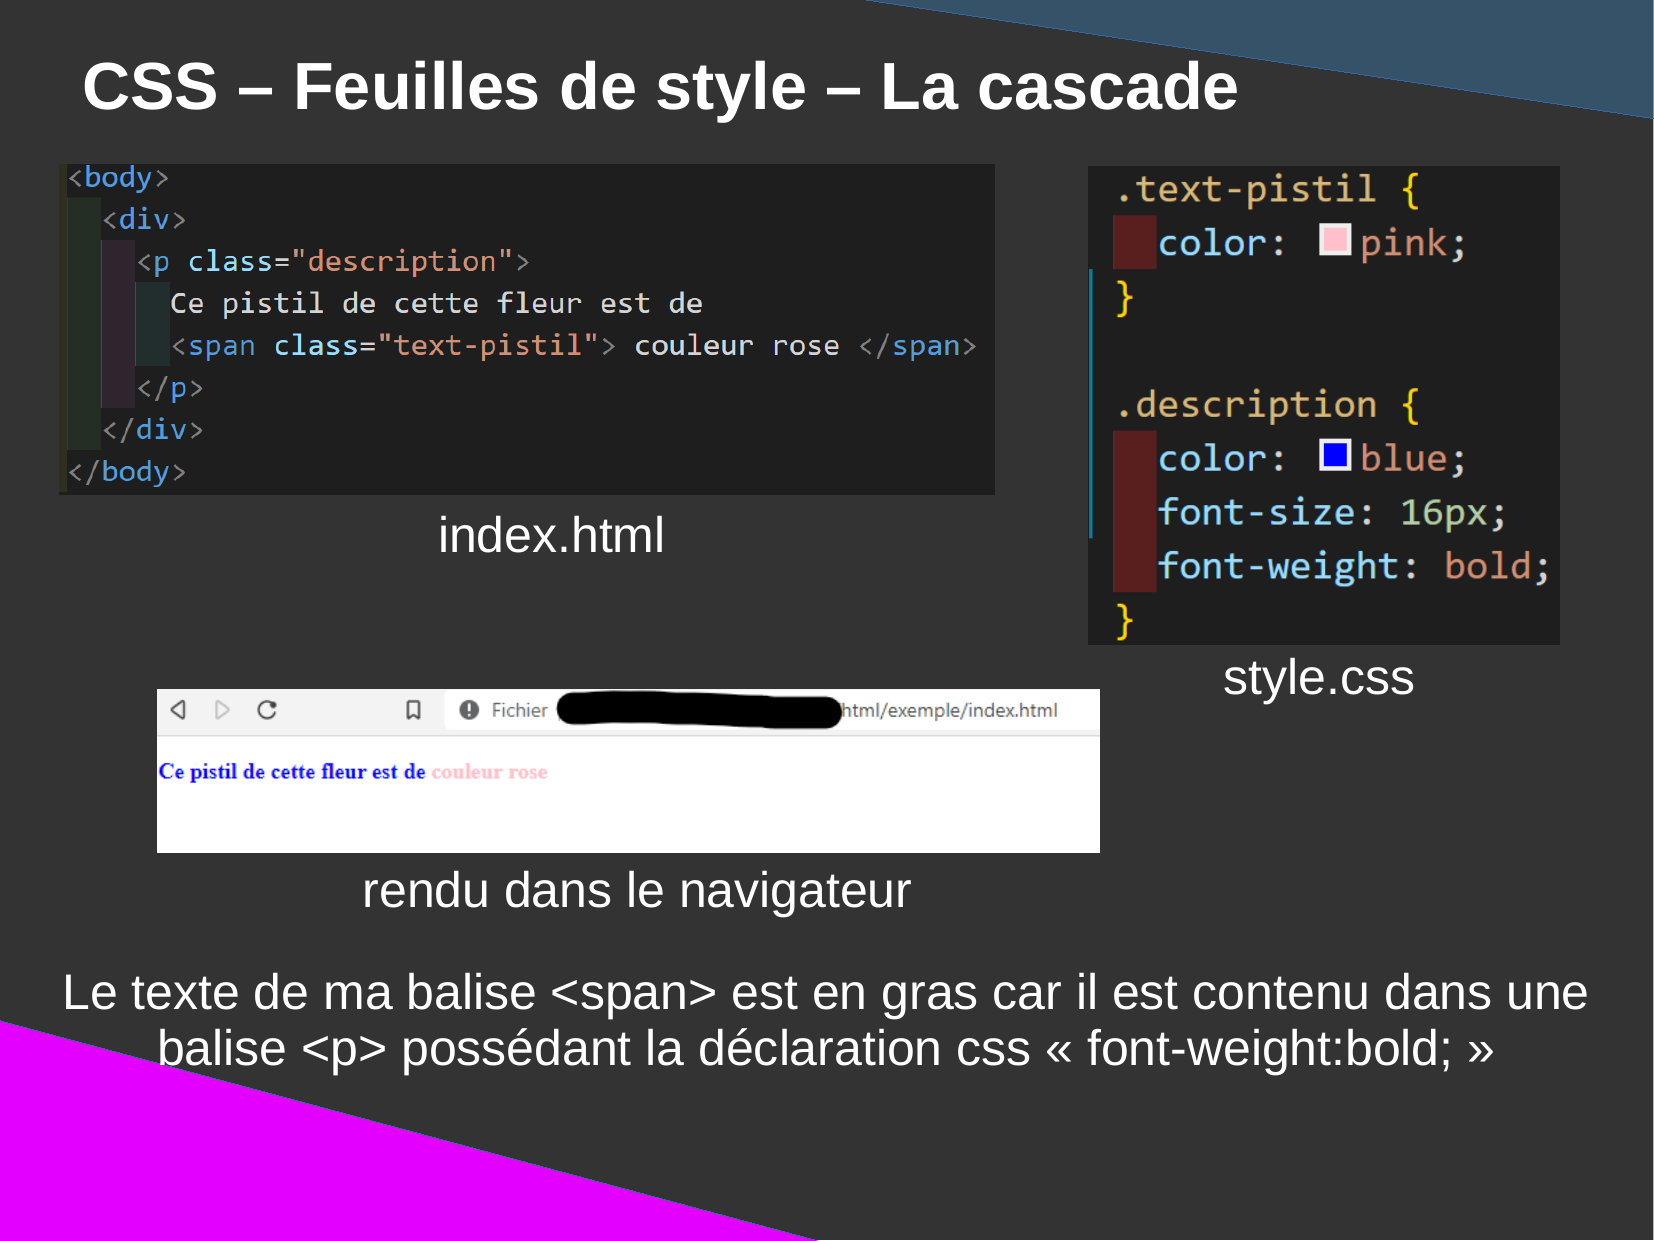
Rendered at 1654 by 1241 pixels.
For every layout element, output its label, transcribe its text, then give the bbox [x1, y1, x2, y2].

title Le texte de ma balise <span> est en gras car il est contenu dans une balise <p> possédant la déclaration css « font-weight:bold; » [61, 964, 1592, 1188]
title style.css [1174, 649, 1465, 734]
picture [157, 689, 1100, 853]
picture [59, 164, 995, 495]
title CSS – Feuilles de style – La cascade [82, 49, 1571, 162]
text_box [0, 1020, 819, 1241]
title index.html [407, 507, 697, 592]
picture [1088, 166, 1560, 645]
title rendu dans le navigateur [312, 862, 963, 946]
text_box [866, 0, 1654, 119]
